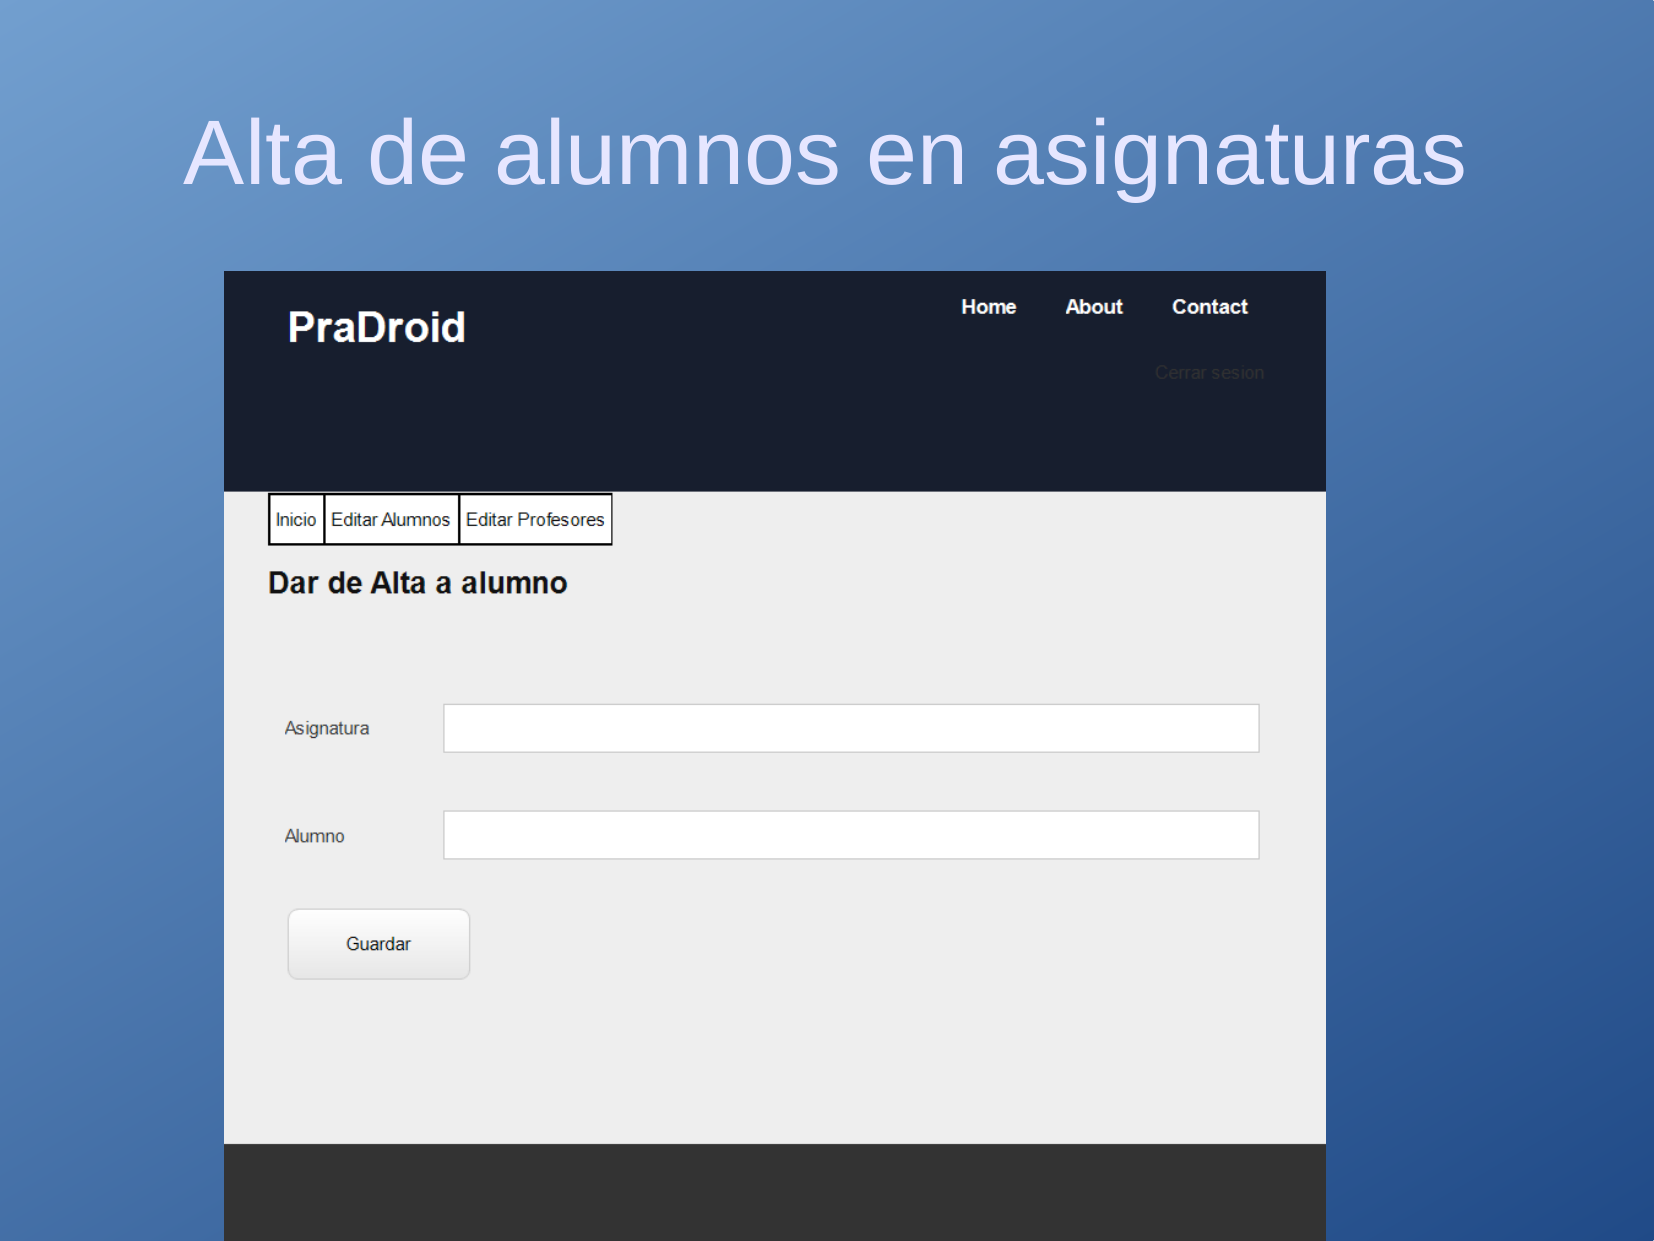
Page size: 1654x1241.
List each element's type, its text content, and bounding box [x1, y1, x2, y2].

title Alta de alumnos en asignaturas [82, 49, 1571, 257]
picture [224, 271, 1326, 1241]
